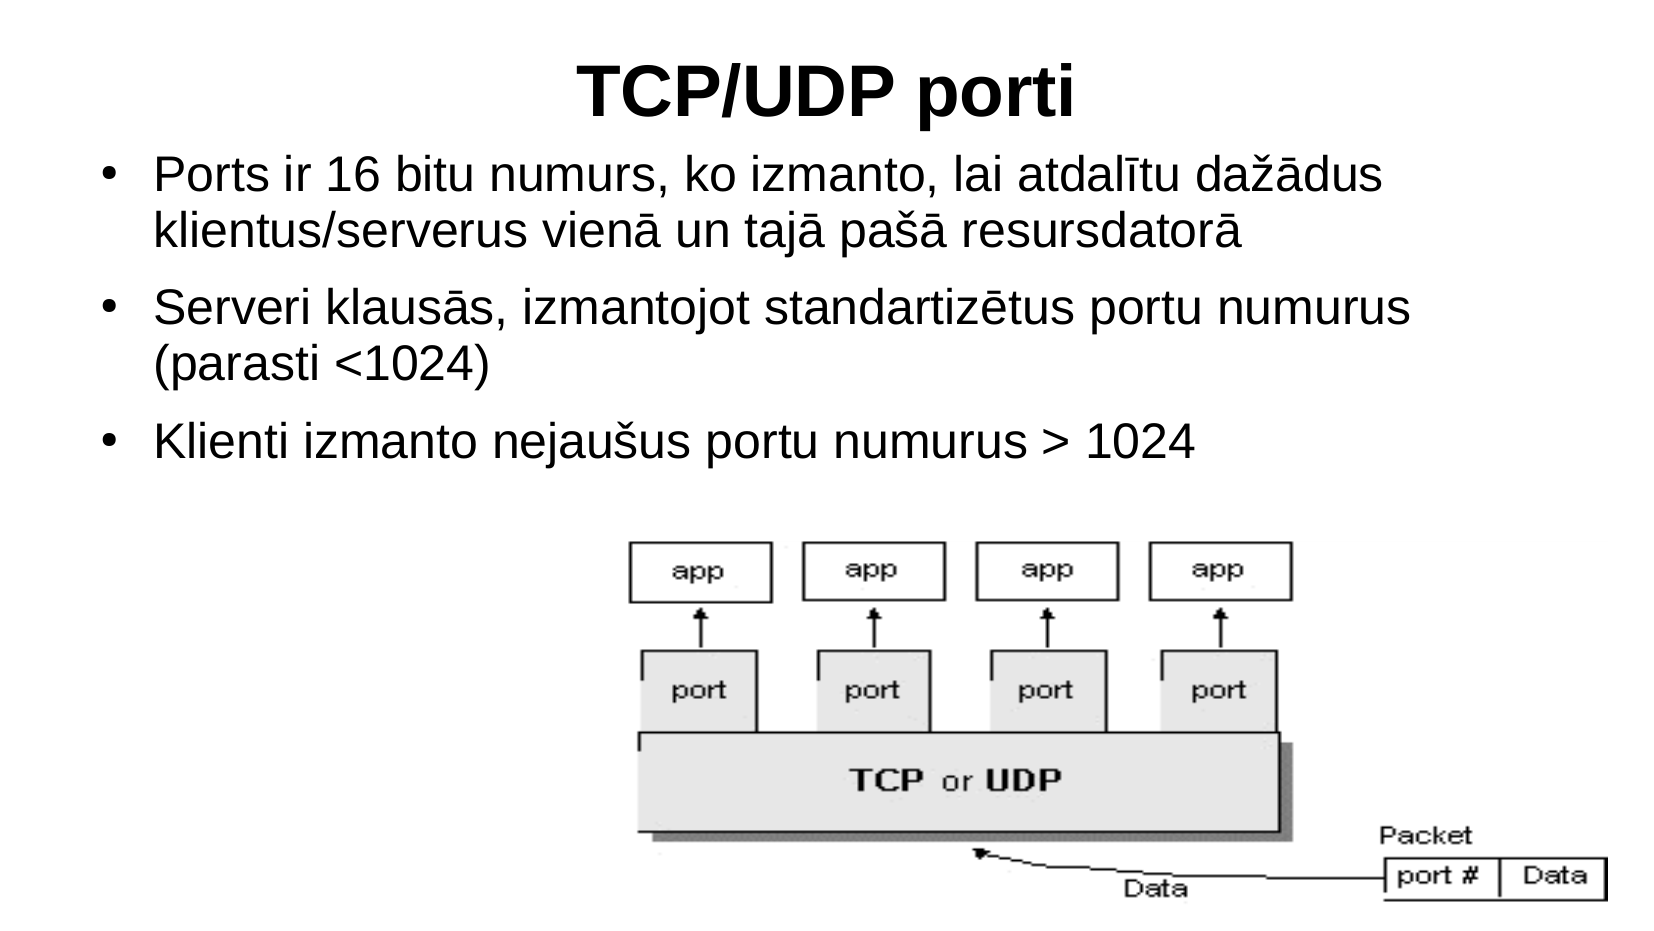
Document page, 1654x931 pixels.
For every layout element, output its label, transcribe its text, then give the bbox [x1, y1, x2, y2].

list Ports ir 16 bitu numurs, ko izmanto, lai atdalītu dažādus klientus/serverus vienā un tajā pašā resursdatorā Serveri klausās, izmantojot standartizētus portu numurus (parasti <1024) Klienti izmanto nejaušus portu numurus > 1024 [82, 146, 1538, 889]
title TCP/UDP porti [82, 37, 1571, 147]
picture [627, 540, 1608, 913]
